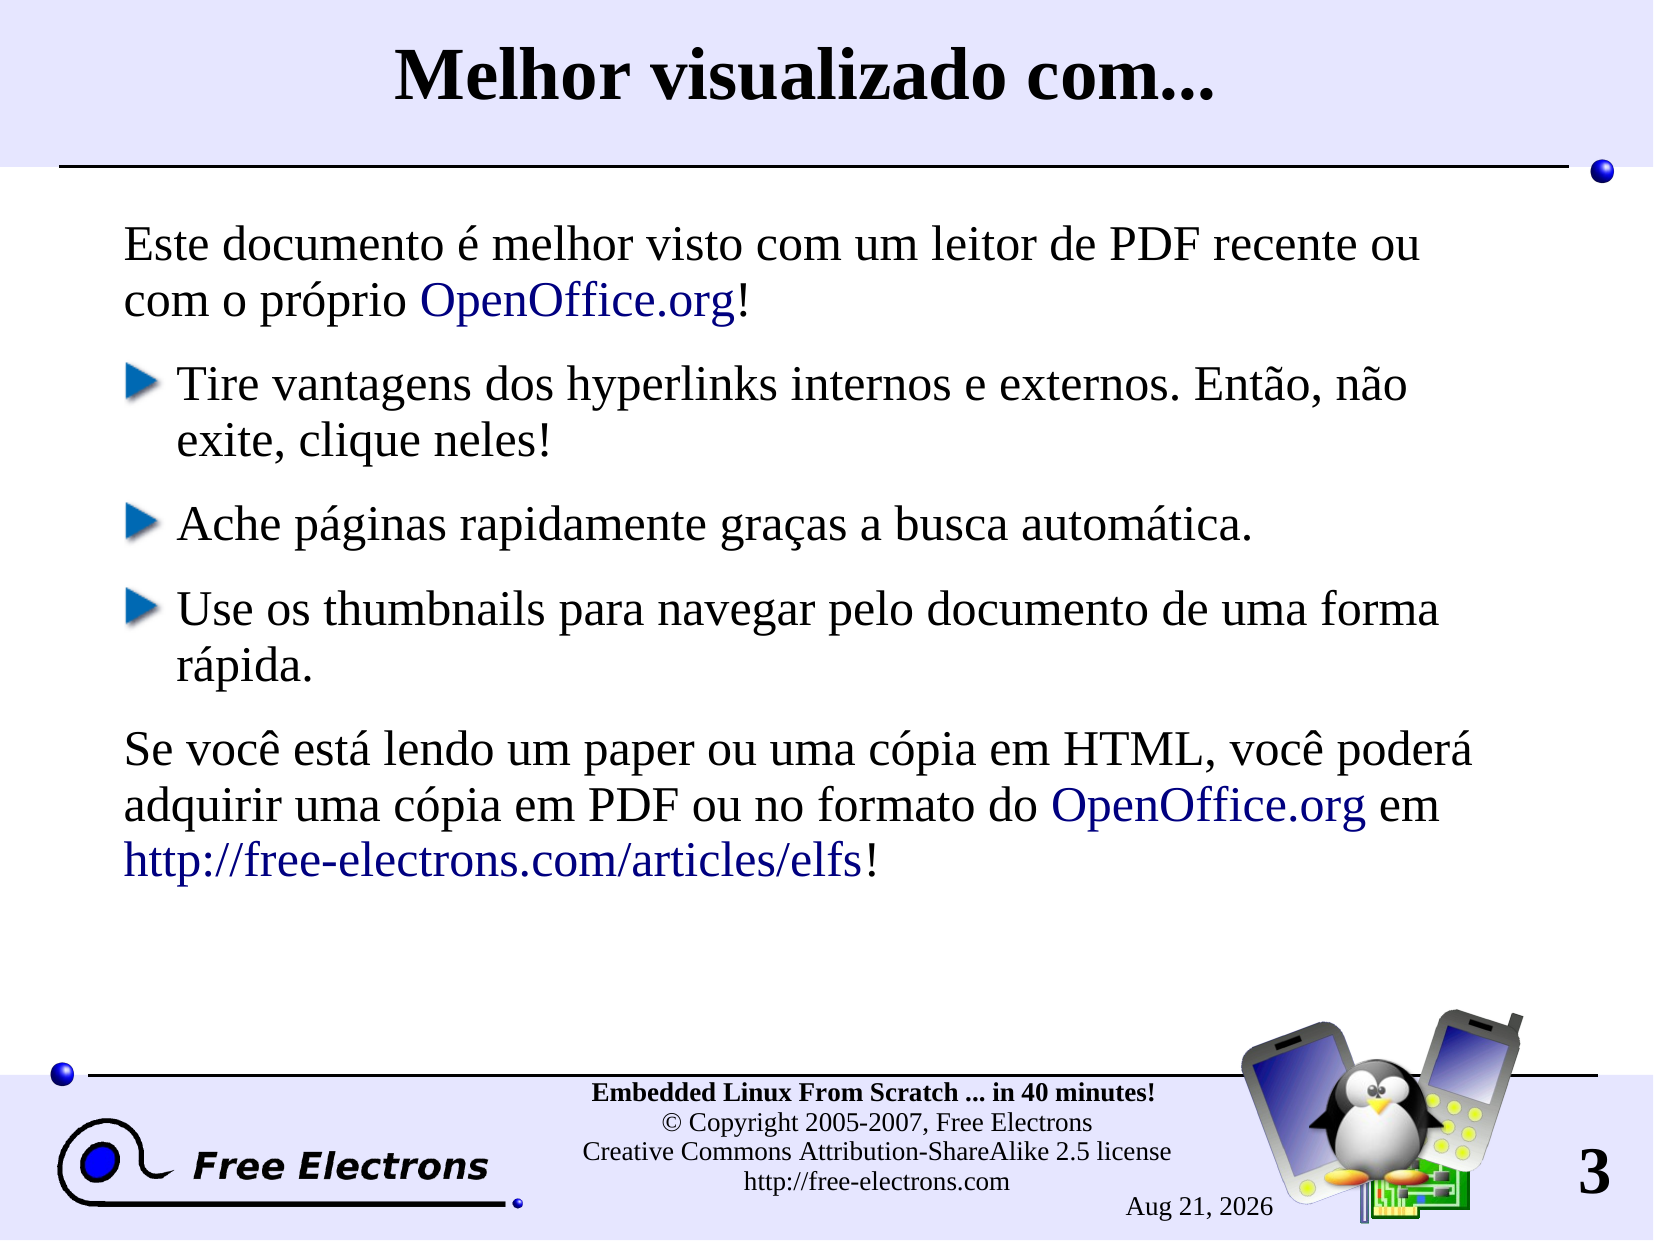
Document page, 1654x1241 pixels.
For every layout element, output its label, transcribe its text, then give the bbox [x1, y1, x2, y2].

picture [50, 1107, 527, 1216]
picture [1231, 1007, 1538, 1241]
list Este documento é melhor visto com um leitor de PDF recente ou com o próprio OpenOffice.org! Tire vantagens dos hyperlinks internos e externos. Então, não exite, clique neles! Ache páginas rapidamente graças a busca automática. Use os thumbnails para navegar pelo documento de uma forma rápida. Se você está lendo um paper ou uma cópia em HTML, você poderá adquirir uma cópia em PDF ou no formato do OpenOffice.org em http://free-electrons.com/articles/elfs! [105, 216, 1518, 1066]
title Melhor visualizado com... [60, 18, 1551, 132]
